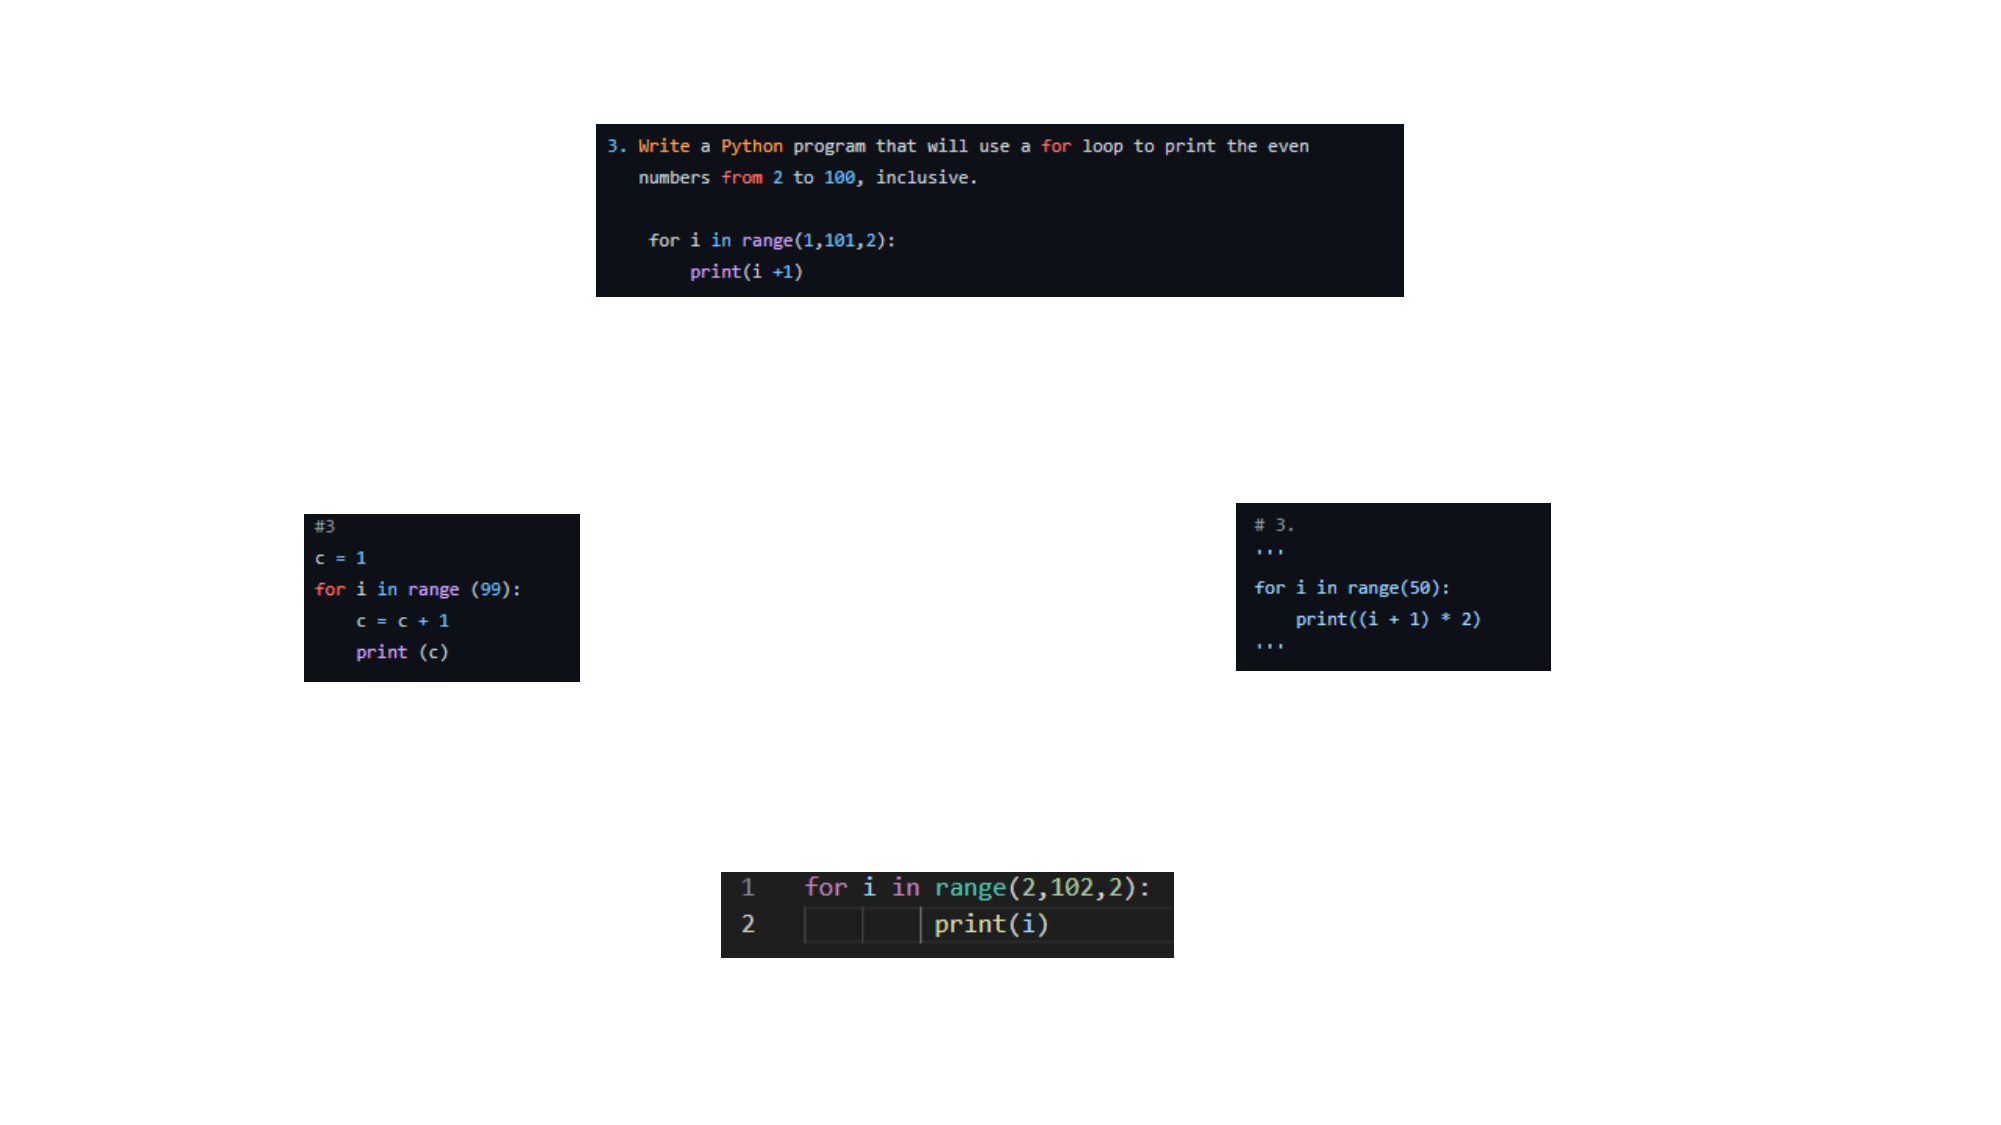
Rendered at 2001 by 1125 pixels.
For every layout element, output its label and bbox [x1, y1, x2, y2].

picture [1236, 503, 1551, 671]
picture [721, 872, 1174, 958]
picture [304, 514, 580, 682]
picture [596, 124, 1404, 297]
